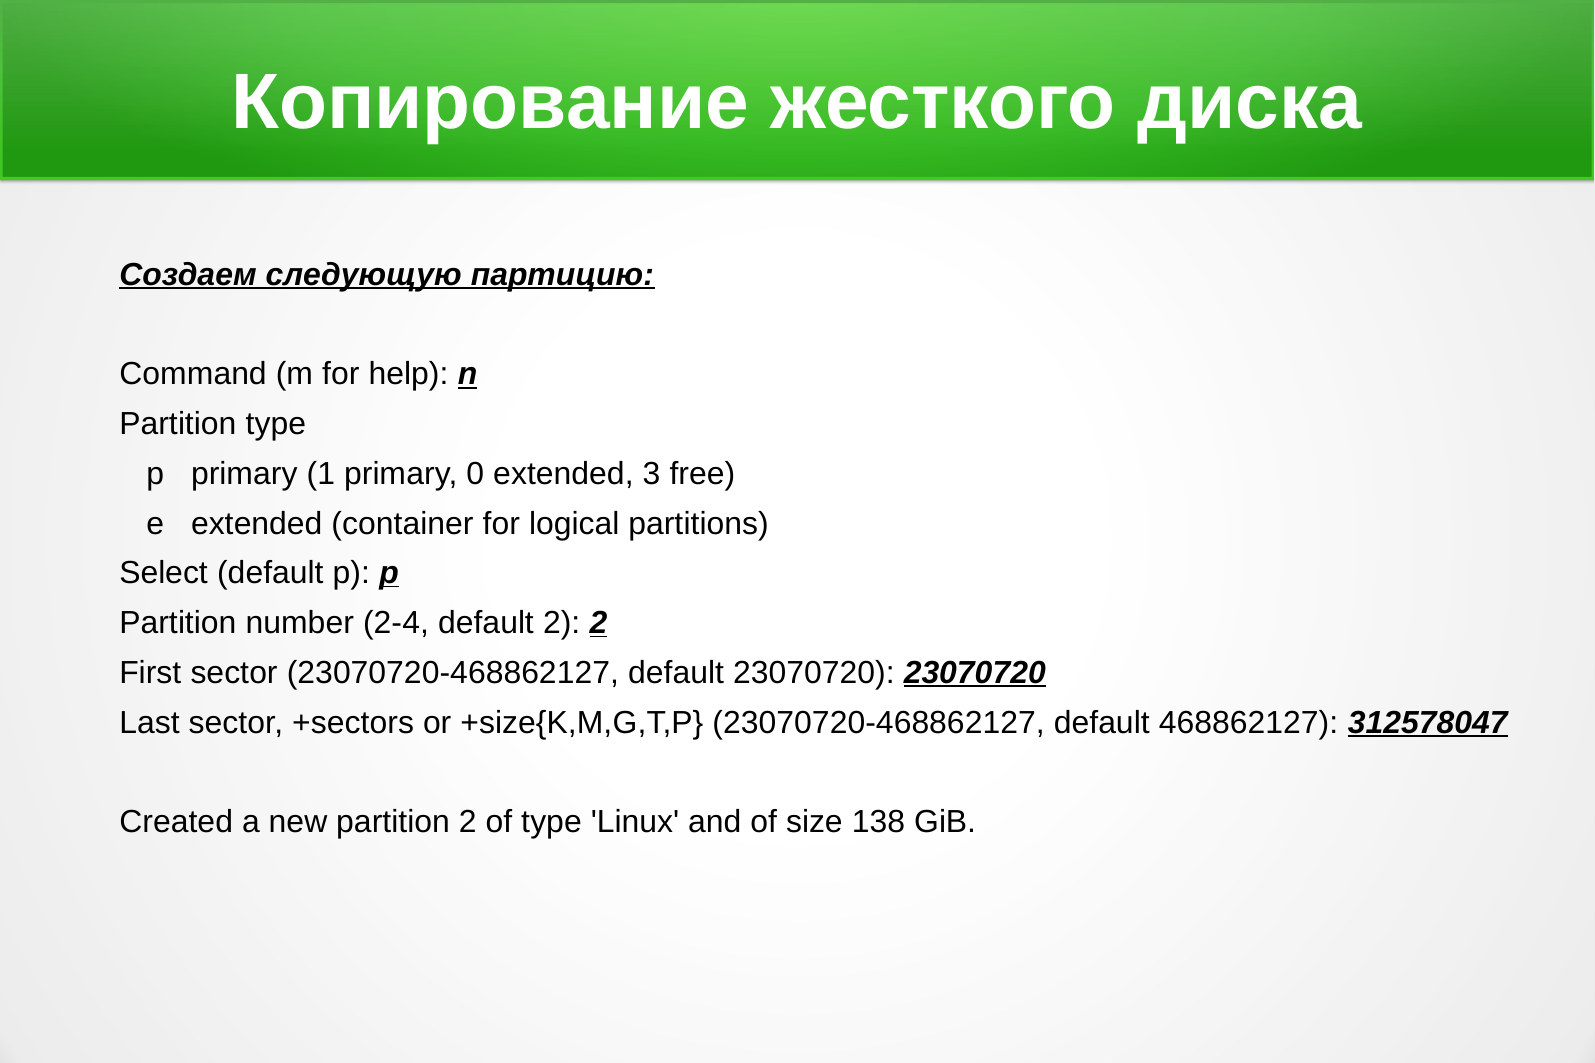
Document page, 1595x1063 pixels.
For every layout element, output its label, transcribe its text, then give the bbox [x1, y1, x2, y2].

title Копирование жесткого диска [79, 40, 1515, 162]
list Создаем следующую партицию: Command (m for help): n Partition type p primary (1 primary, 0 extended, 3 free) e extended (container for logical partitions) Select (default p): p Partition number (2-4, default 2): 2 First sector (23070720-468862127, default 23070720): 23070720 Last sector, +sectors or +size{K,M,G,T,P} (23070720-468862127, default 468862127): 312578047 Created a new partition 2 of type 'Linux' and of size 138 GiB. [79, 256, 1515, 873]
